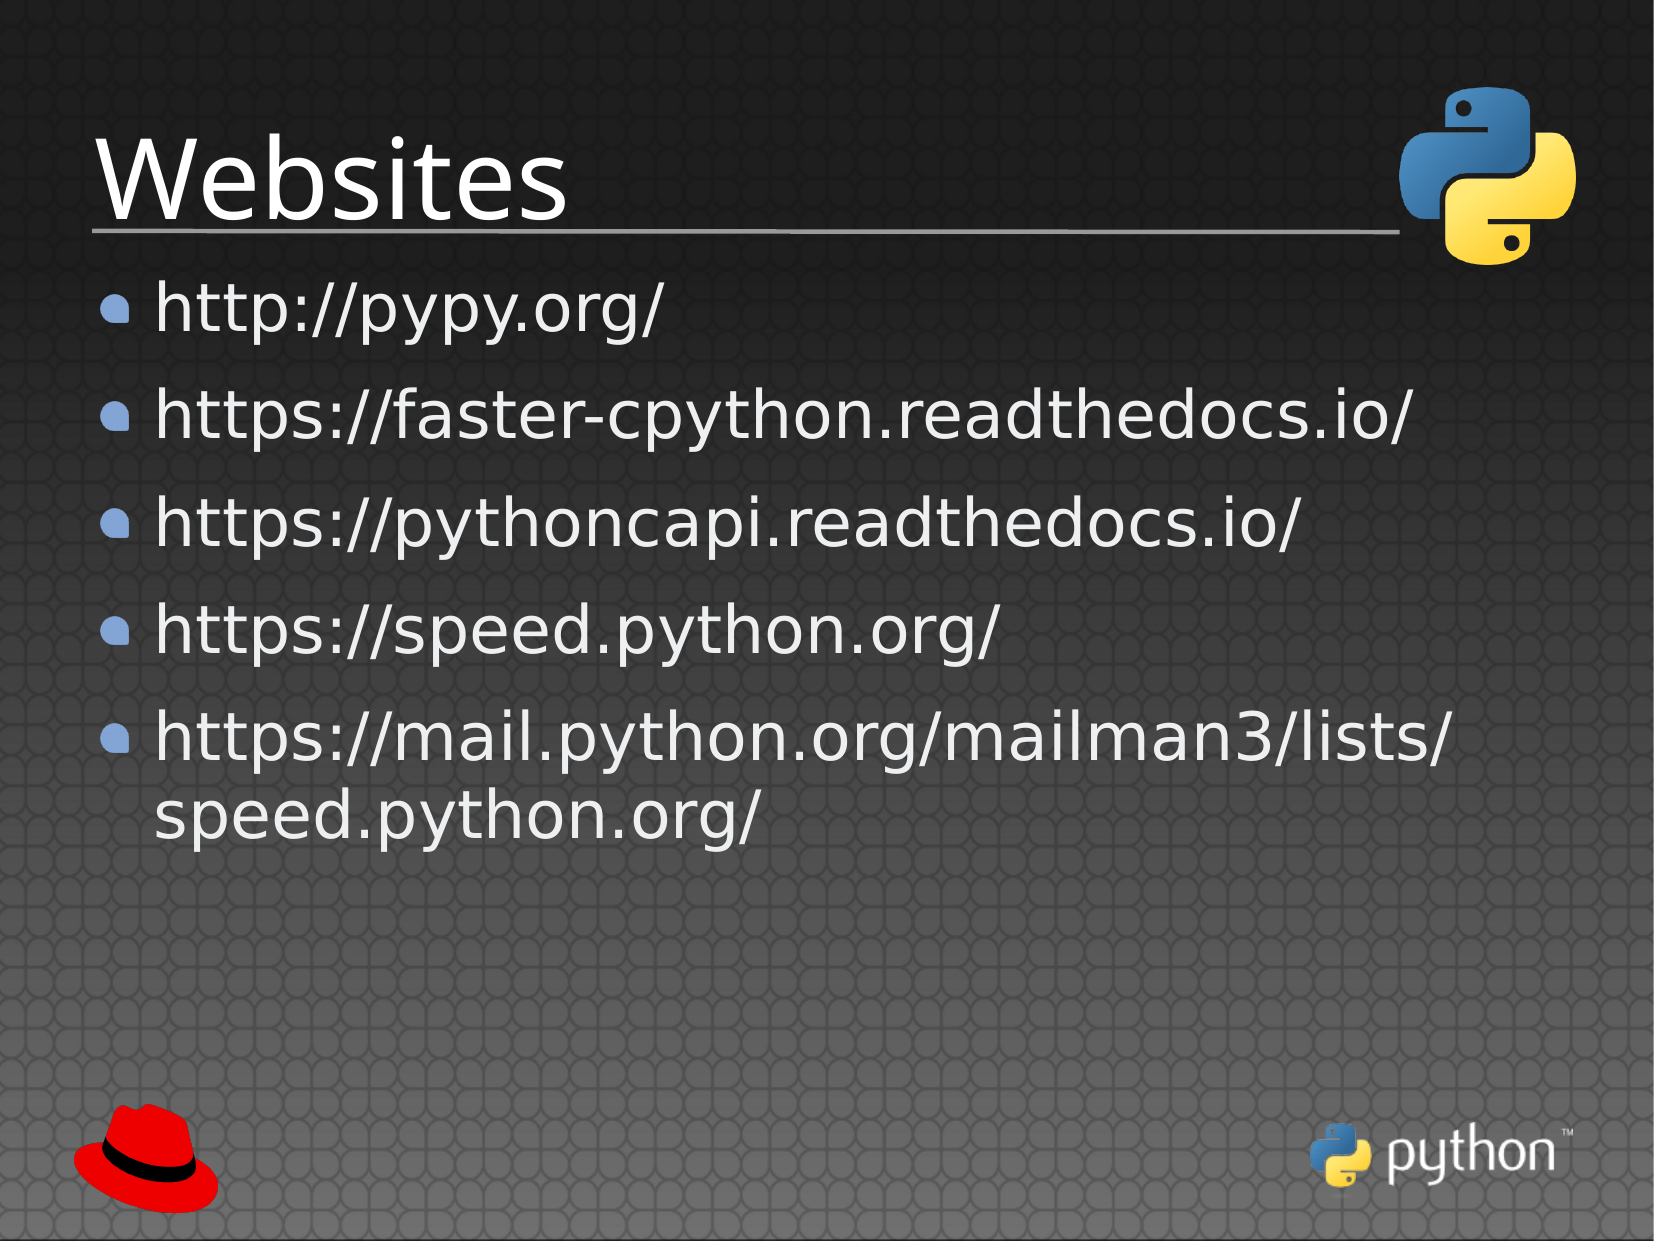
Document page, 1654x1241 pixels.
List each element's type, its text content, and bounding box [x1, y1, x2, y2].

picture [0, 0, 1654, 1241]
title Websites [94, 100, 1426, 251]
list http://pypy.org/ https://faster-cpython.readthedocs.io/ https://pythoncapi.readthedocs.io/ https://speed.python.org/ https://mail.python.org/mailman3/lists/speed.python.org/ [82, 269, 1573, 1118]
